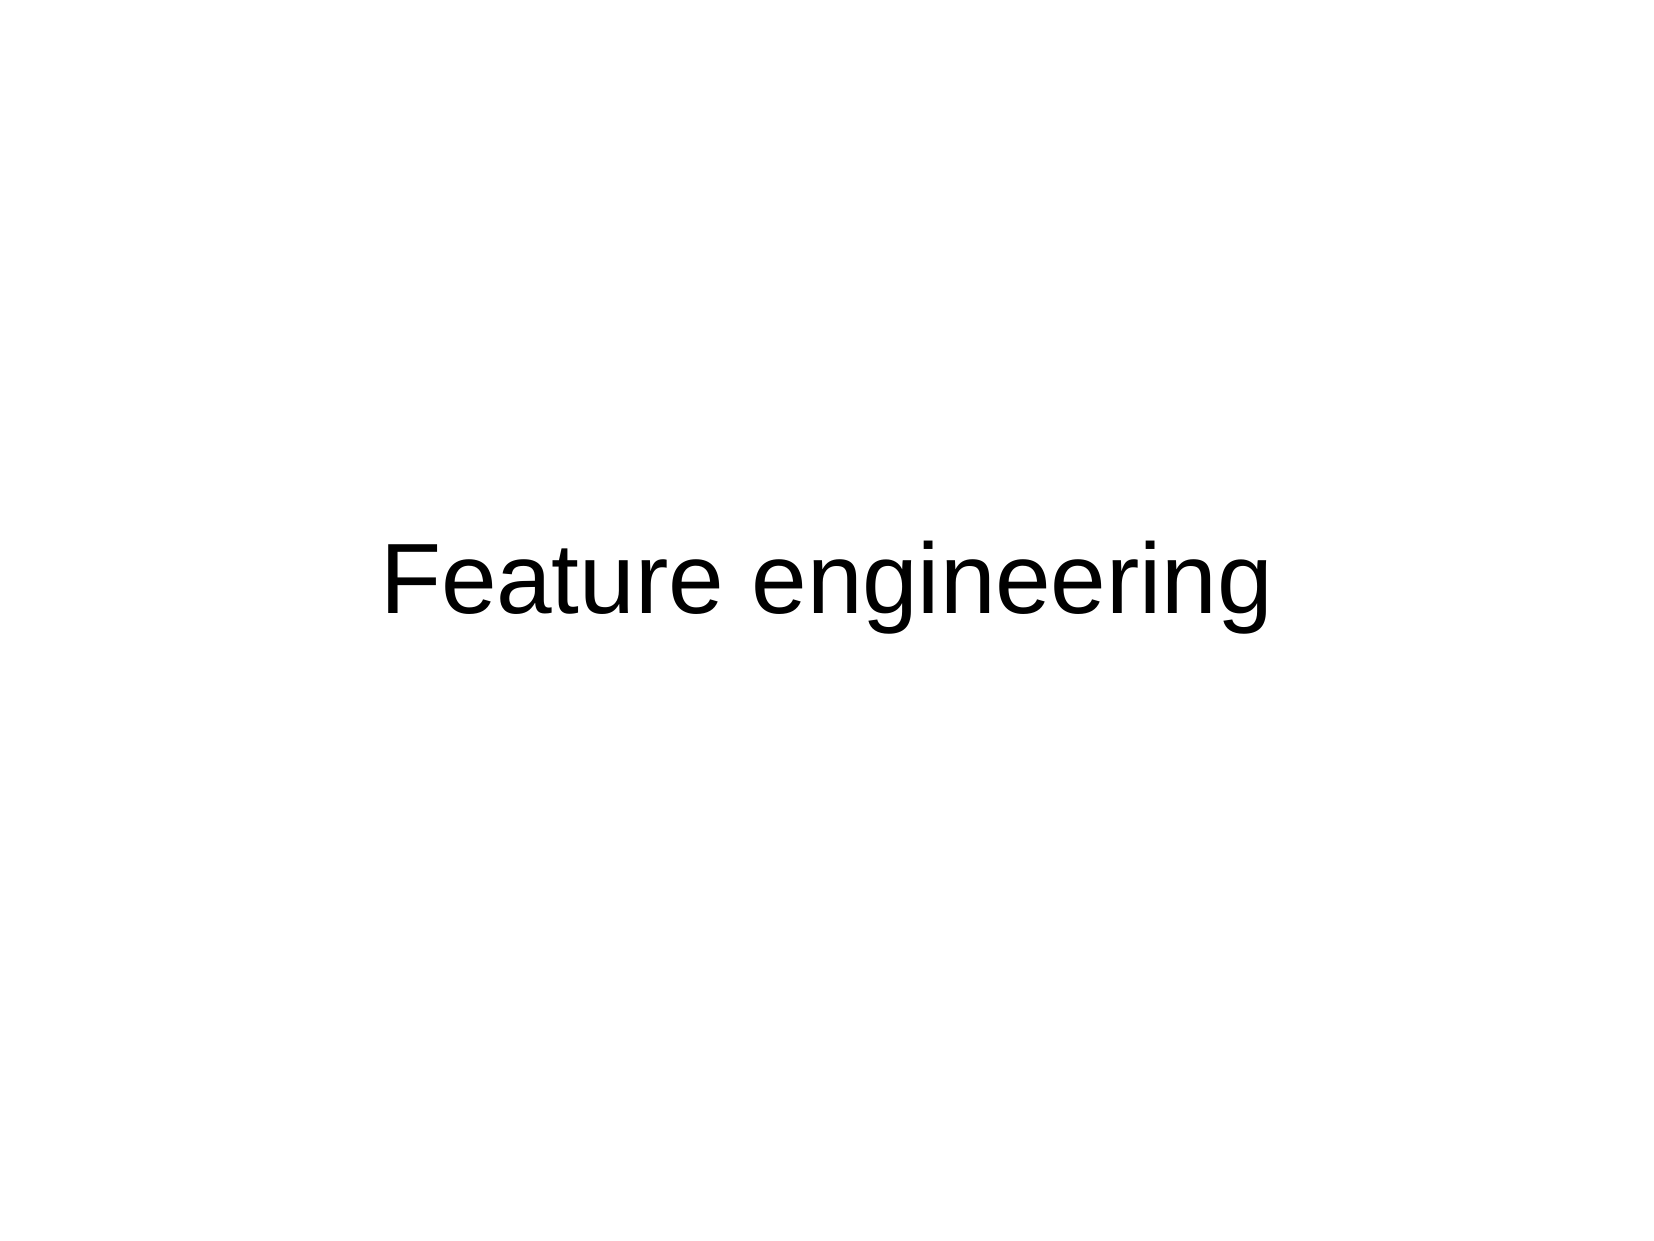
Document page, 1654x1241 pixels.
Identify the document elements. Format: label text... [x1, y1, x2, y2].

subtitle Feature engineering [82, 49, 1571, 1109]
